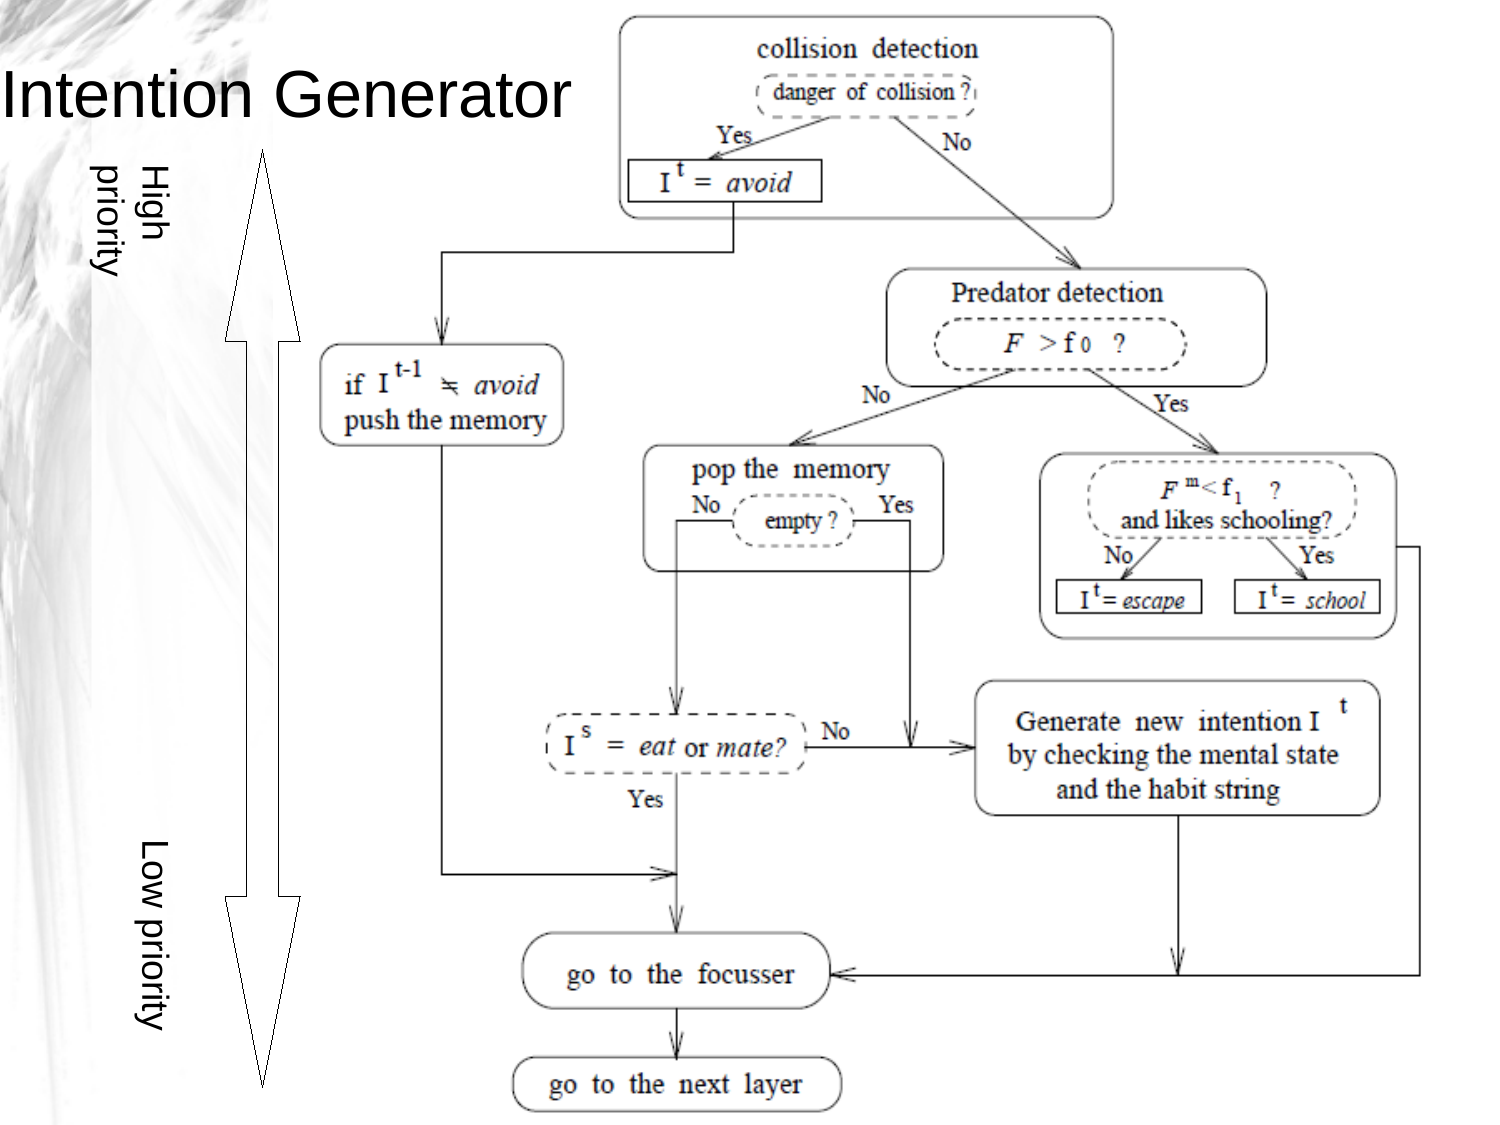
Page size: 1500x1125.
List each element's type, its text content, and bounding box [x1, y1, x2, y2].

picture [0, 0, 1500, 1125]
text_box High priority [112, 149, 188, 376]
picture [99, 211, 112, 222]
text_box Low priority [112, 825, 188, 1051]
picture [101, 264, 112, 271]
title Intention Generator [0, 7, 863, 181]
